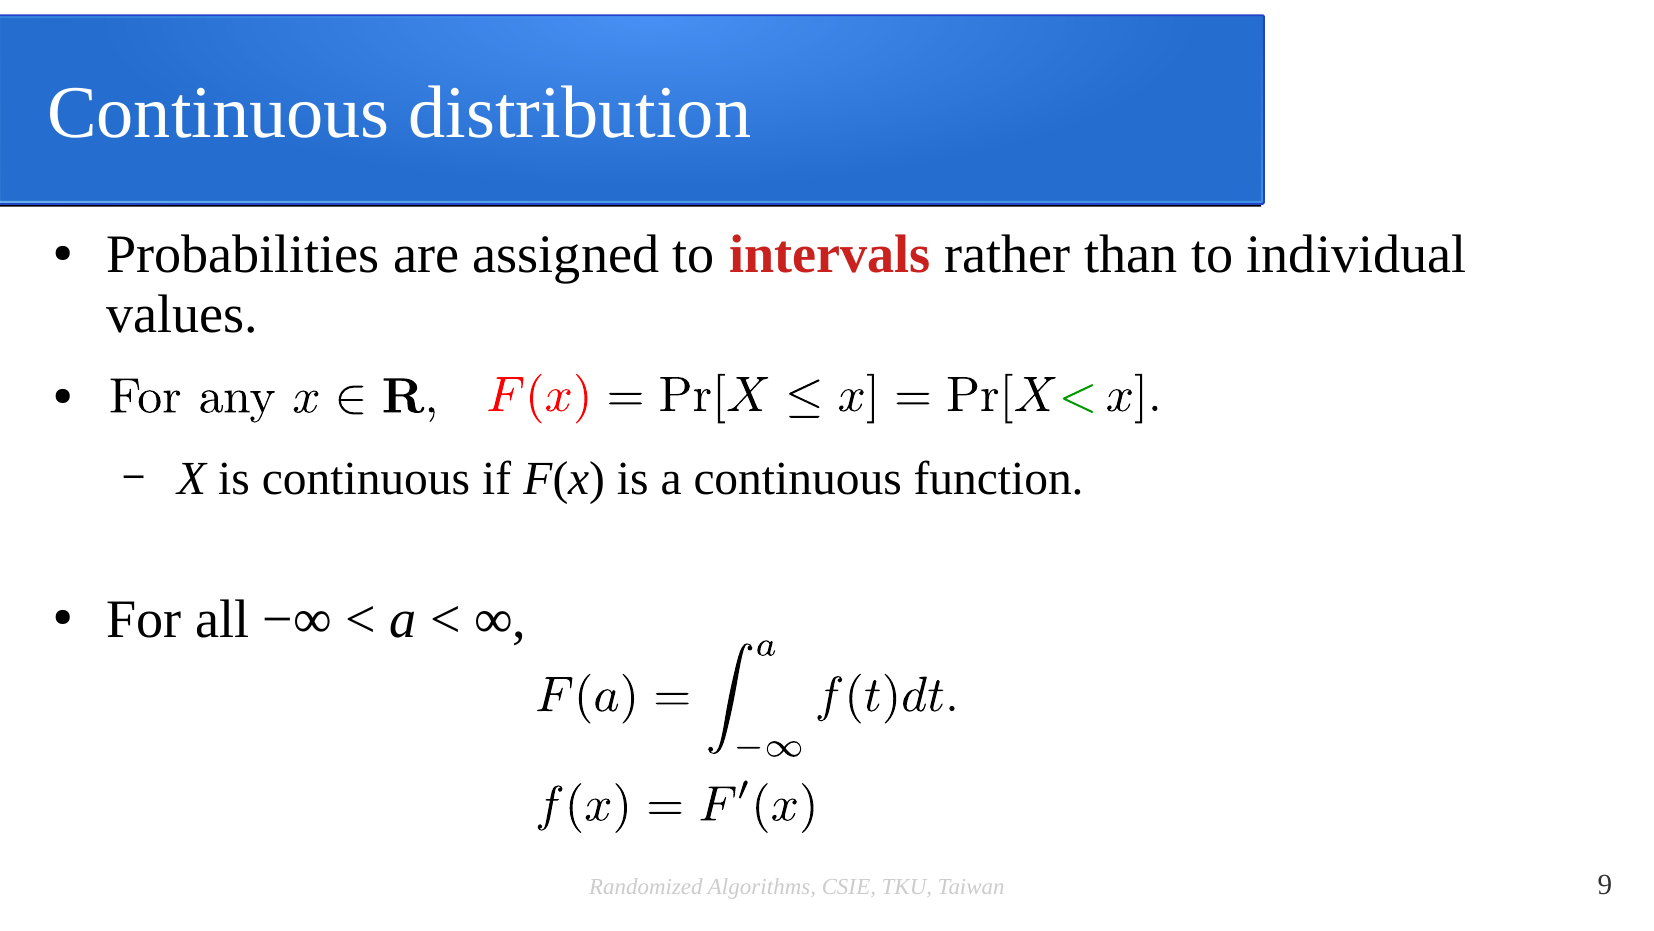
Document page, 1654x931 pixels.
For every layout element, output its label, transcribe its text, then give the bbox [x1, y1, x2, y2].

picture [108, 378, 435, 423]
list Probabilities are assigned to intervals rather than to individual values. X is continuous if F(x) is a continuous function. For all −∞ < a < ∞, [35, 224, 1524, 764]
picture [535, 640, 955, 833]
picture [484, 371, 1160, 426]
title Continuous distribution [47, 35, 1199, 189]
